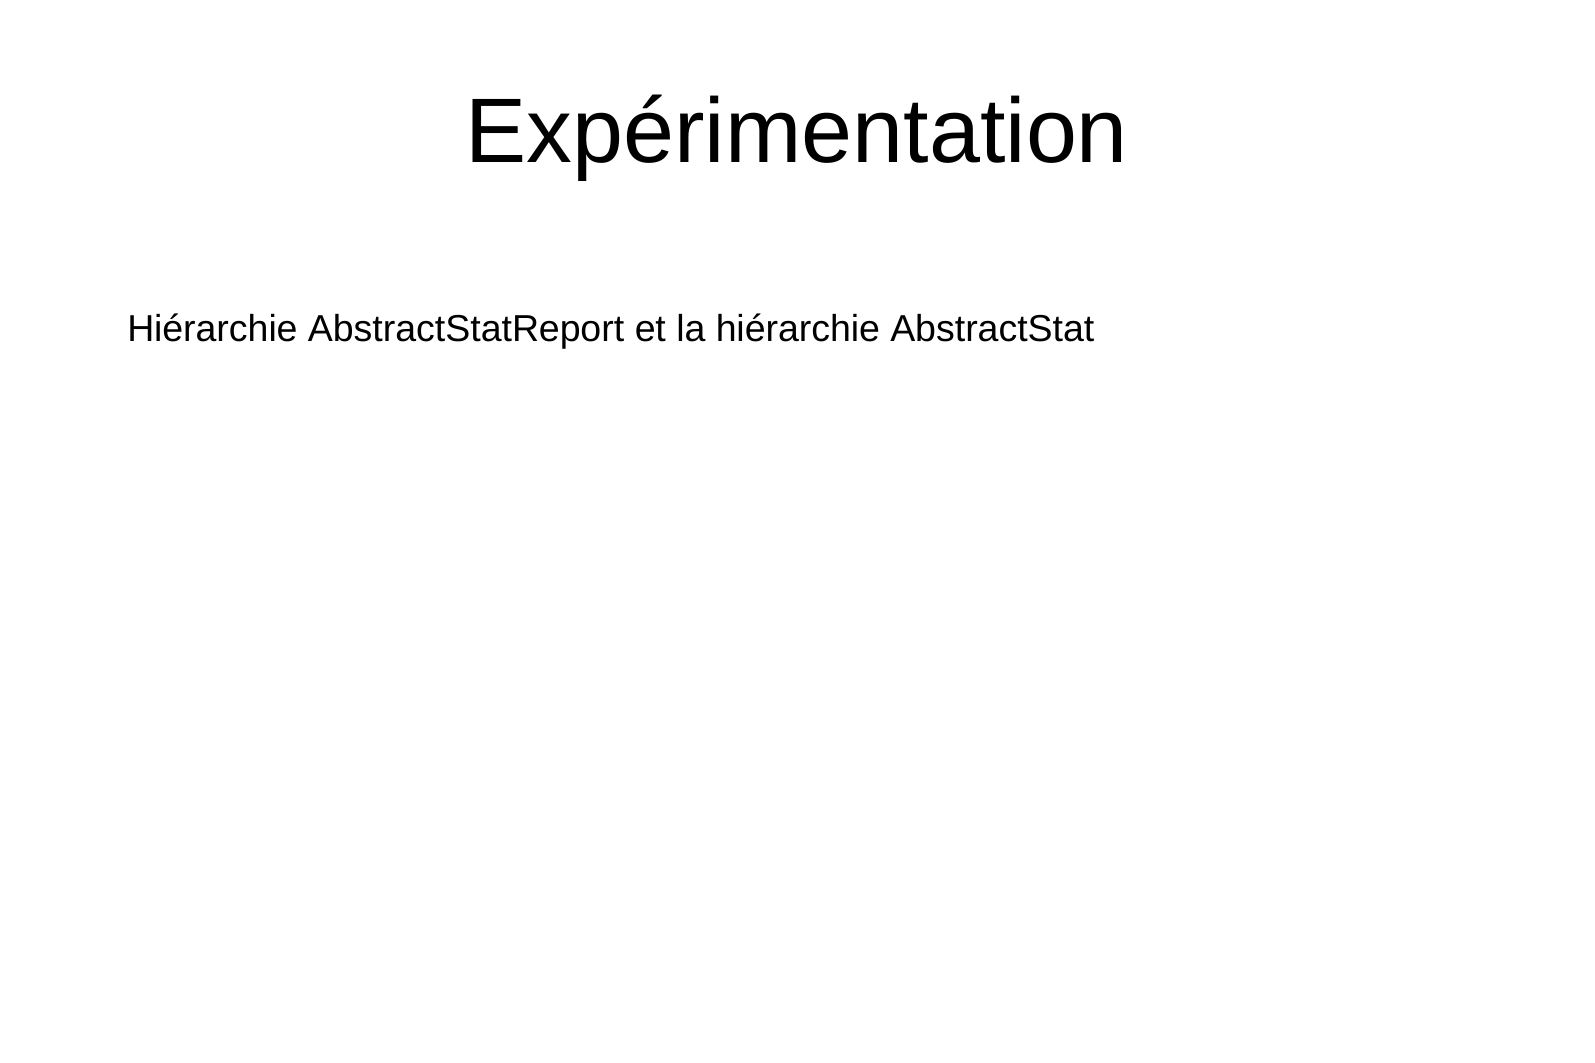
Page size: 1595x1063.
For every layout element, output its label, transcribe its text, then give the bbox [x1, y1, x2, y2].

text_box Hiérarchie AbstractStatReport et la hiérarchie AbstractStat [112, 300, 1110, 357]
title Expérimentation [79, 42, 1515, 220]
